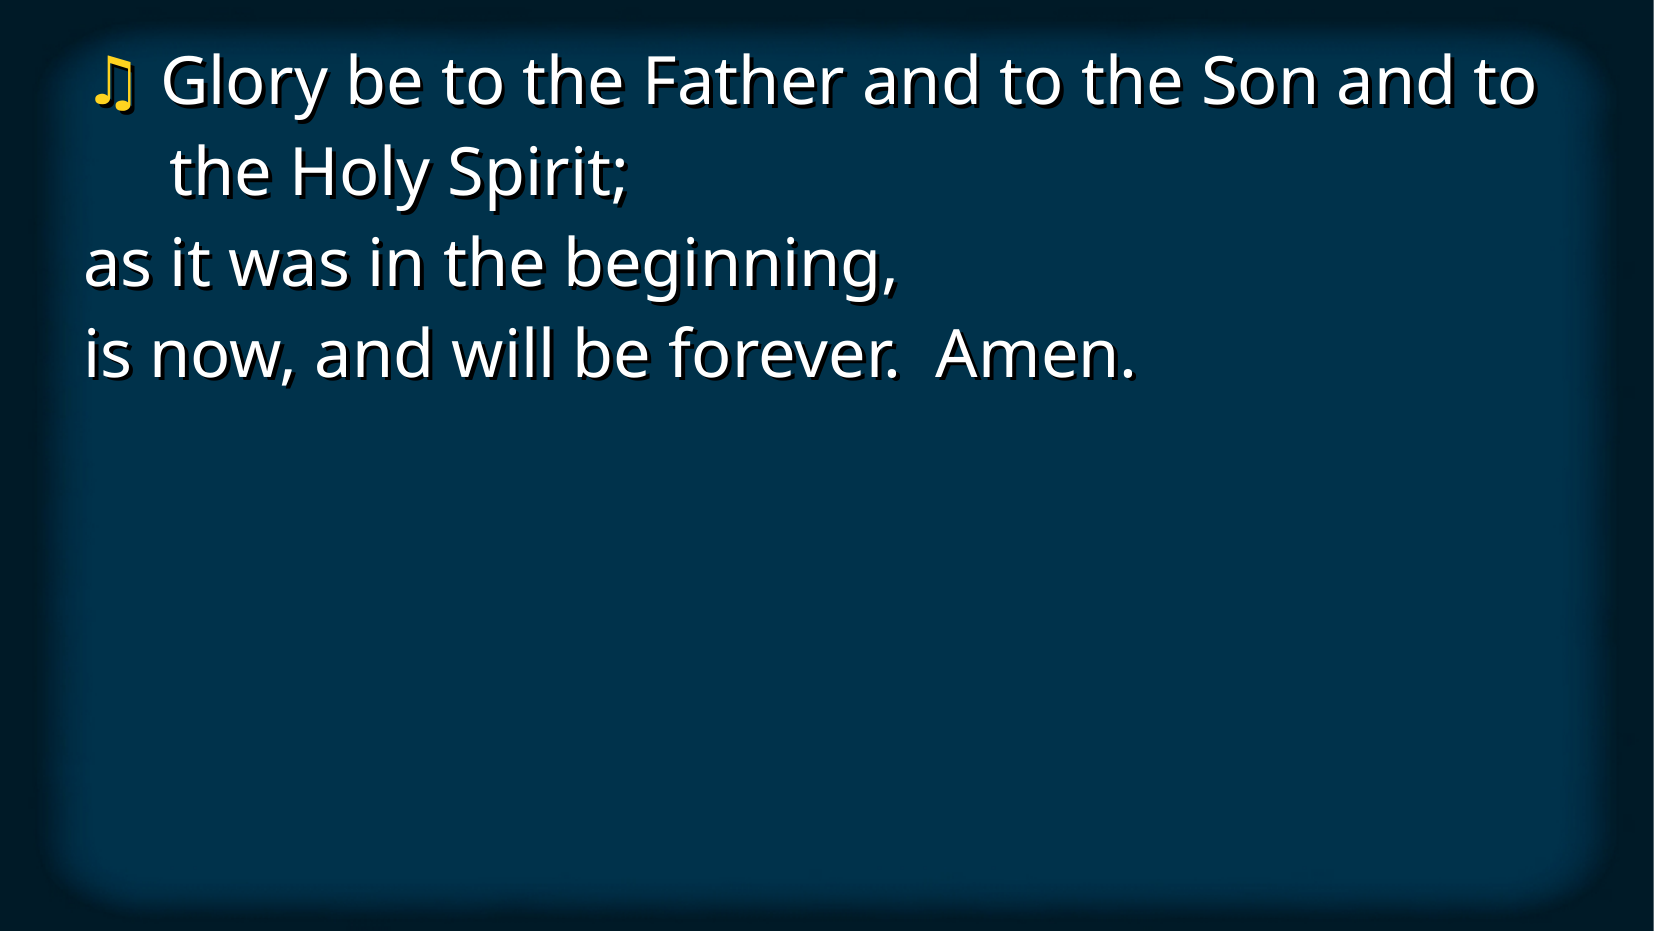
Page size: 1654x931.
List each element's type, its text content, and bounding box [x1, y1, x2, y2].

text_box ♫ Glory be to the Father and to the Son and to the Holy Spirit; as it was in the beginning, is now, and will be forever. Amen. [68, 26, 1584, 397]
picture [0, 0, 1654, 931]
